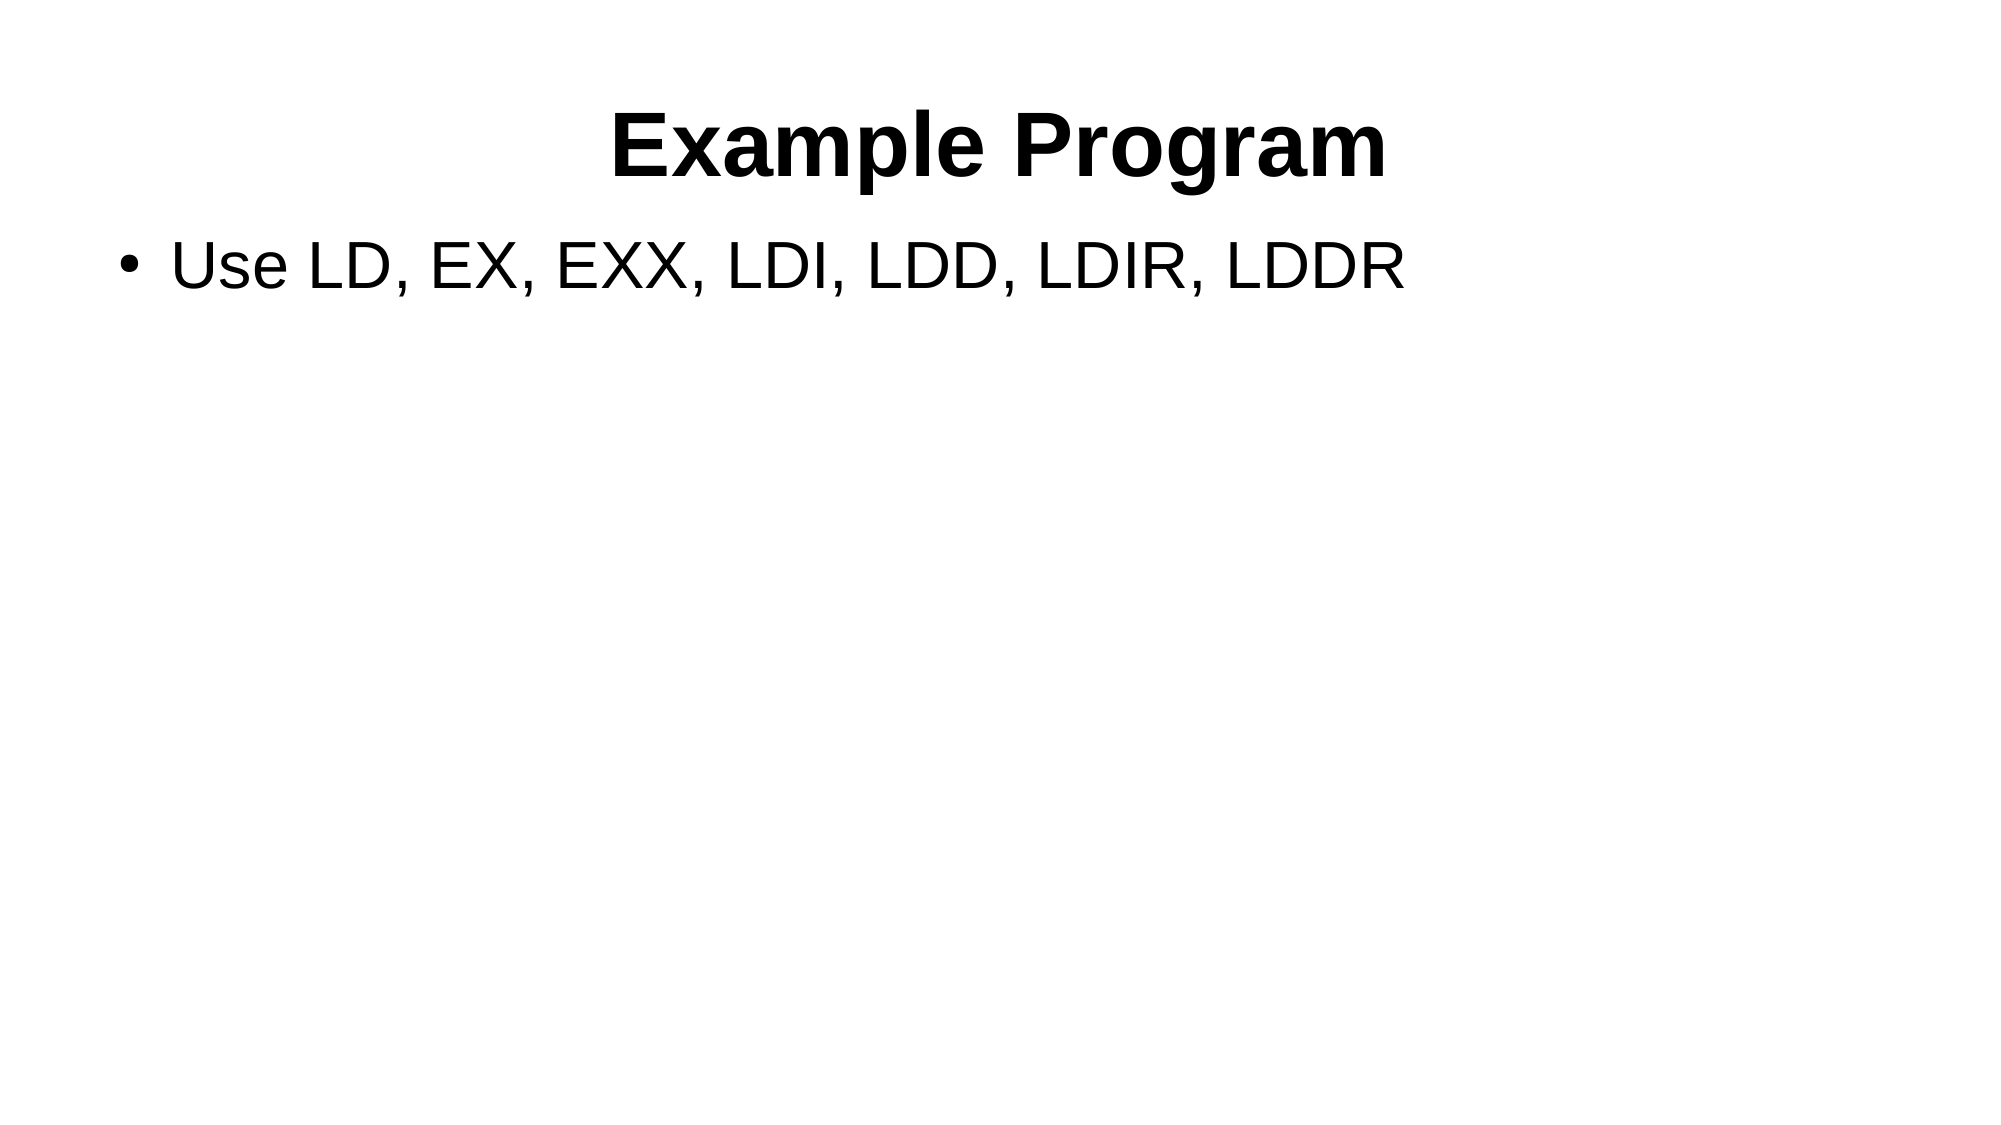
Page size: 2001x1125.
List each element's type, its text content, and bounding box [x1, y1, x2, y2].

title Example Program [137, 36, 1863, 227]
list Use LD, EX, EXX, LDI, LDD, LDIR, LDDR [99, 227, 1900, 1075]
